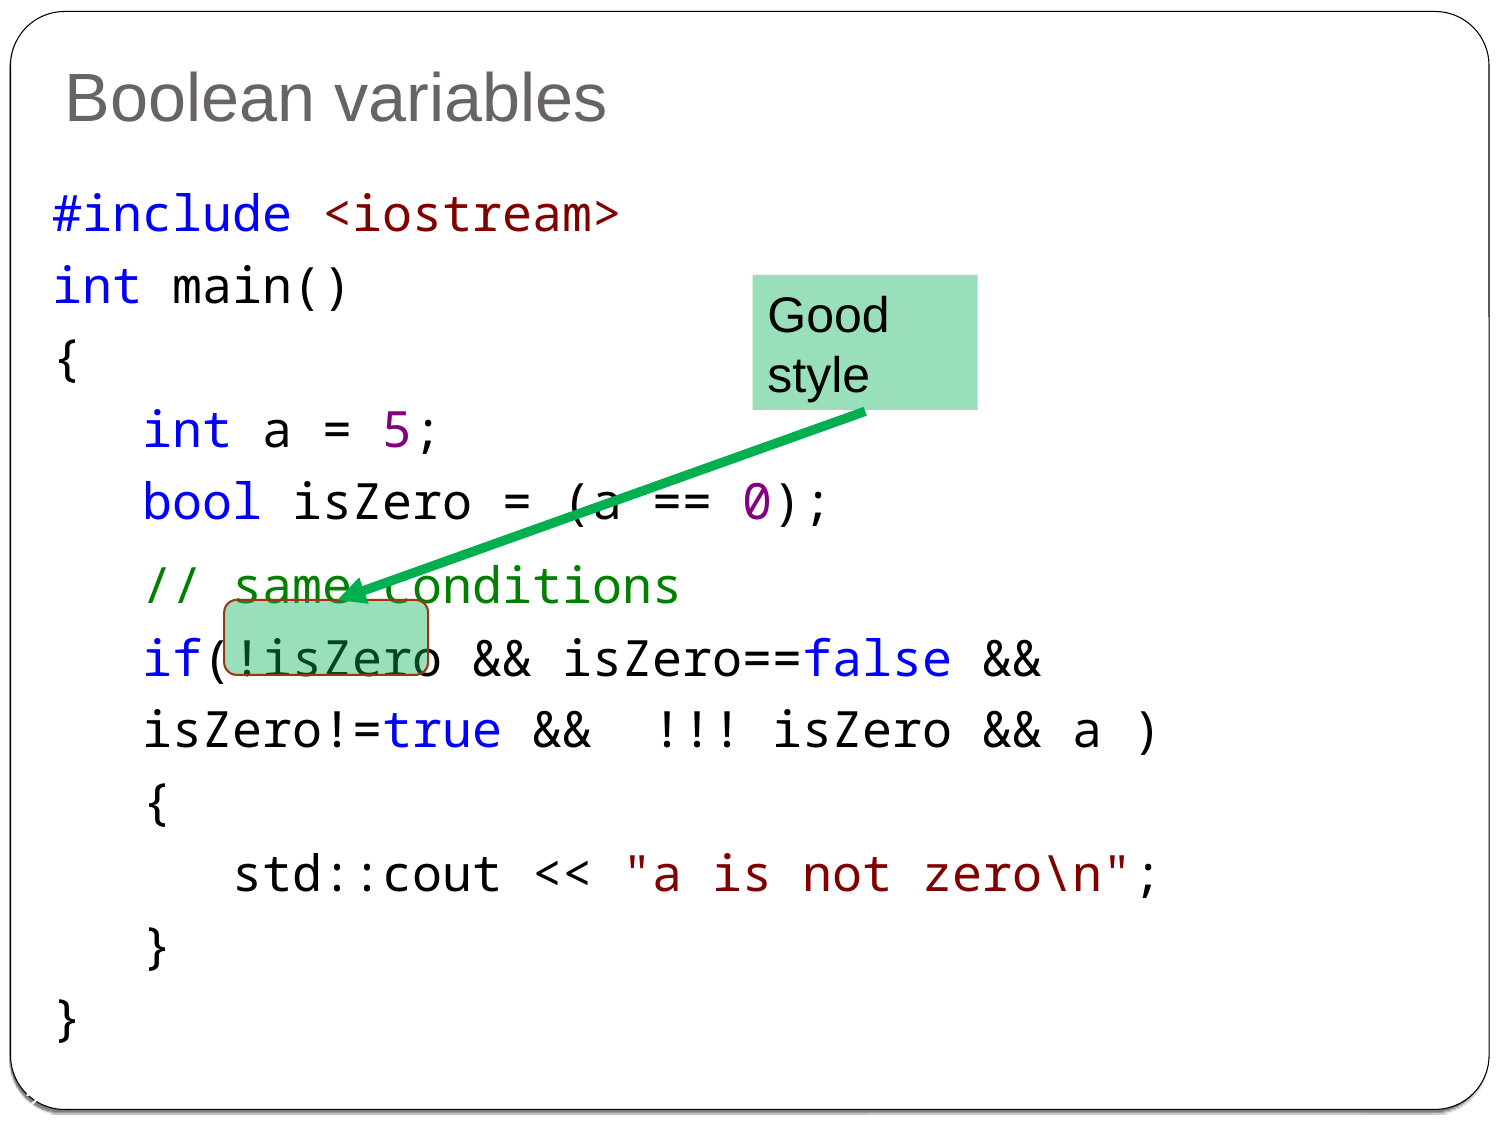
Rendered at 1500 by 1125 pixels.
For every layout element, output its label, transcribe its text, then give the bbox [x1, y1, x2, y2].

text_box Good style [752, 274, 978, 410]
slide_number <number> [0, 1074, 50, 1125]
list #include <iostream> int main() { int a = 5; bool isZero = (a == 0); // same conditions if(!isZero && isZero==false && isZero!=true && !!! isZero && a ) { std::cout << "a is not zero\n"; } } [37, 162, 1463, 1088]
title Boolean variables [50, 45, 1450, 150]
text_box [224, 599, 429, 675]
